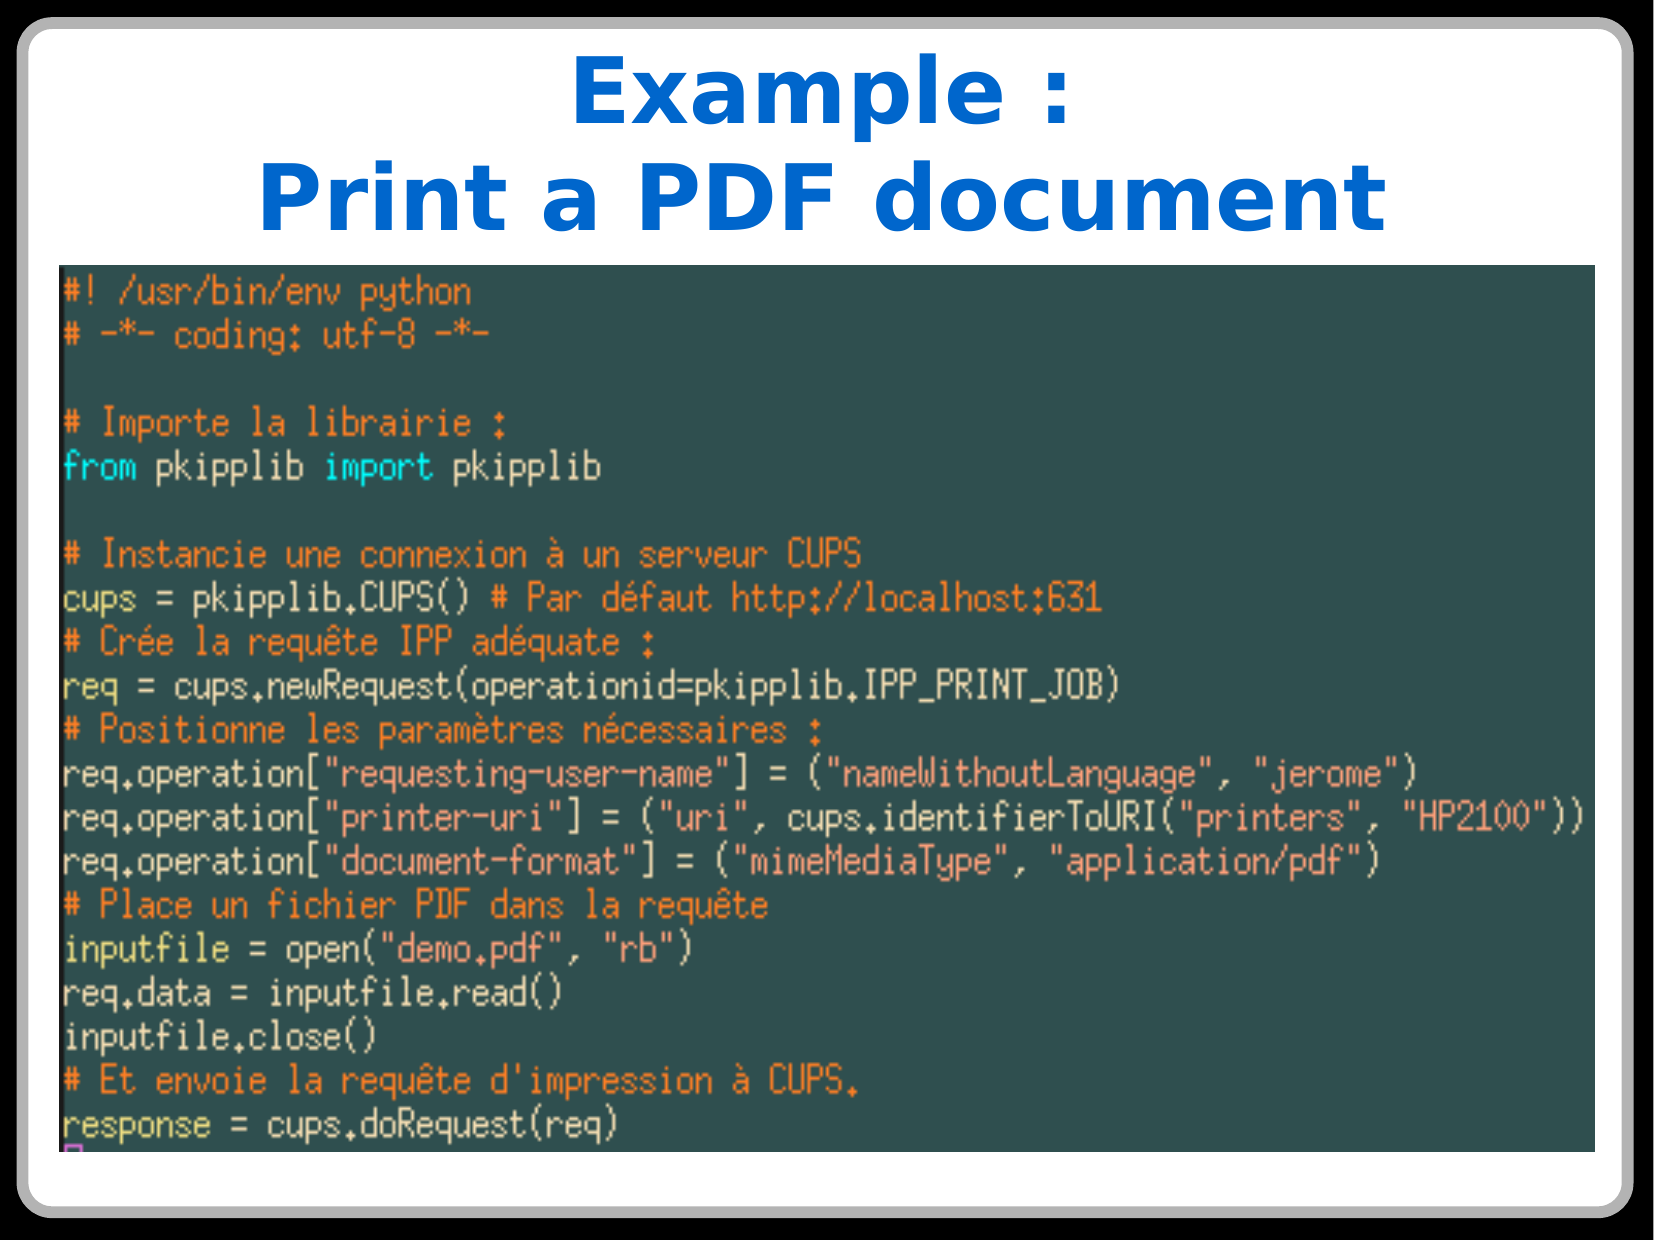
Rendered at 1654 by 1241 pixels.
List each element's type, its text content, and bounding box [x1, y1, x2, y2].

picture [59, 265, 1595, 1152]
title Example : Print a PDF document [67, 38, 1577, 253]
